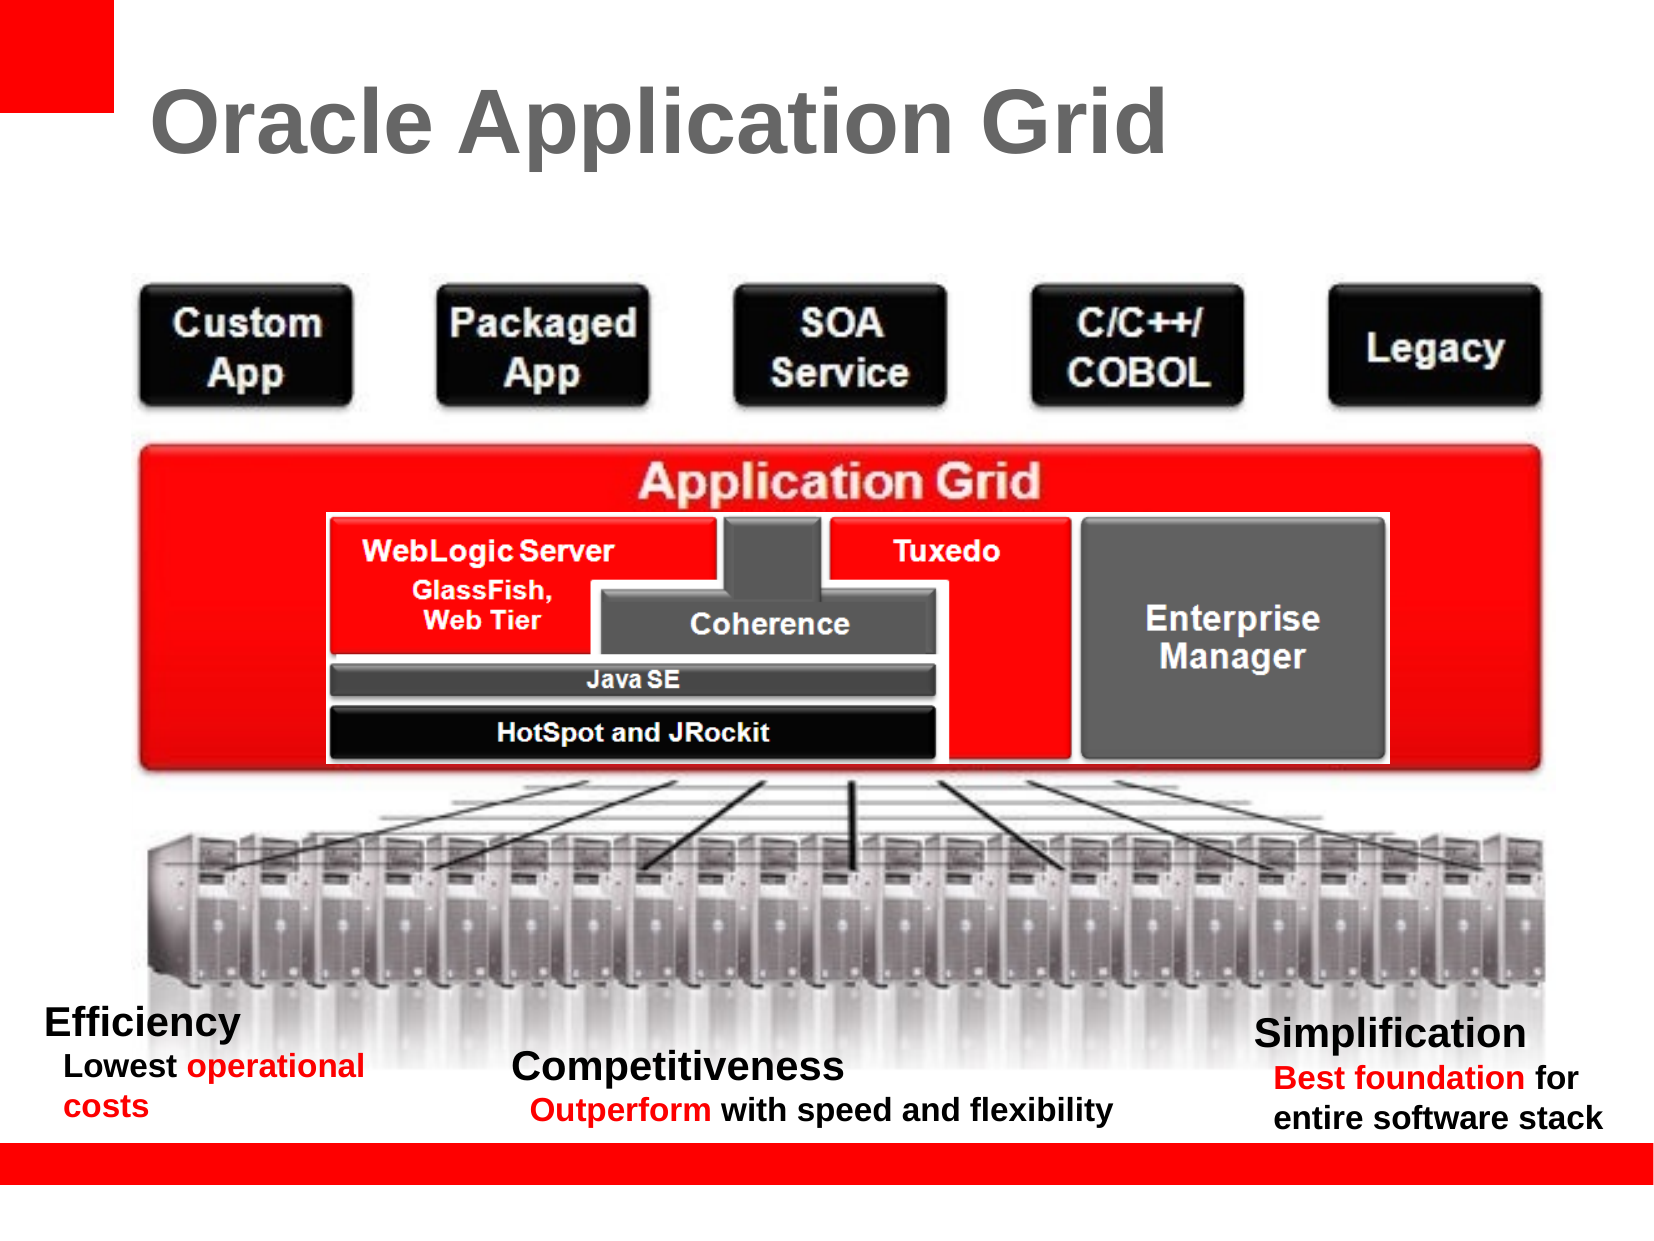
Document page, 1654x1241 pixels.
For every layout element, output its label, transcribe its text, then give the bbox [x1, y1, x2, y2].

text_box Simplification Best foundation for entire software stack [1253, 1006, 1654, 1137]
picture [131, 273, 1556, 1075]
picture [0, 0, 114, 113]
text_box Competitiveness Outperform with speed and flexibility [510, 1038, 1227, 1129]
text_box Efficiency Lowest operational costs [43, 994, 425, 1125]
title Oracle Application Grid [149, 31, 1595, 212]
picture [0, 1143, 1654, 1185]
